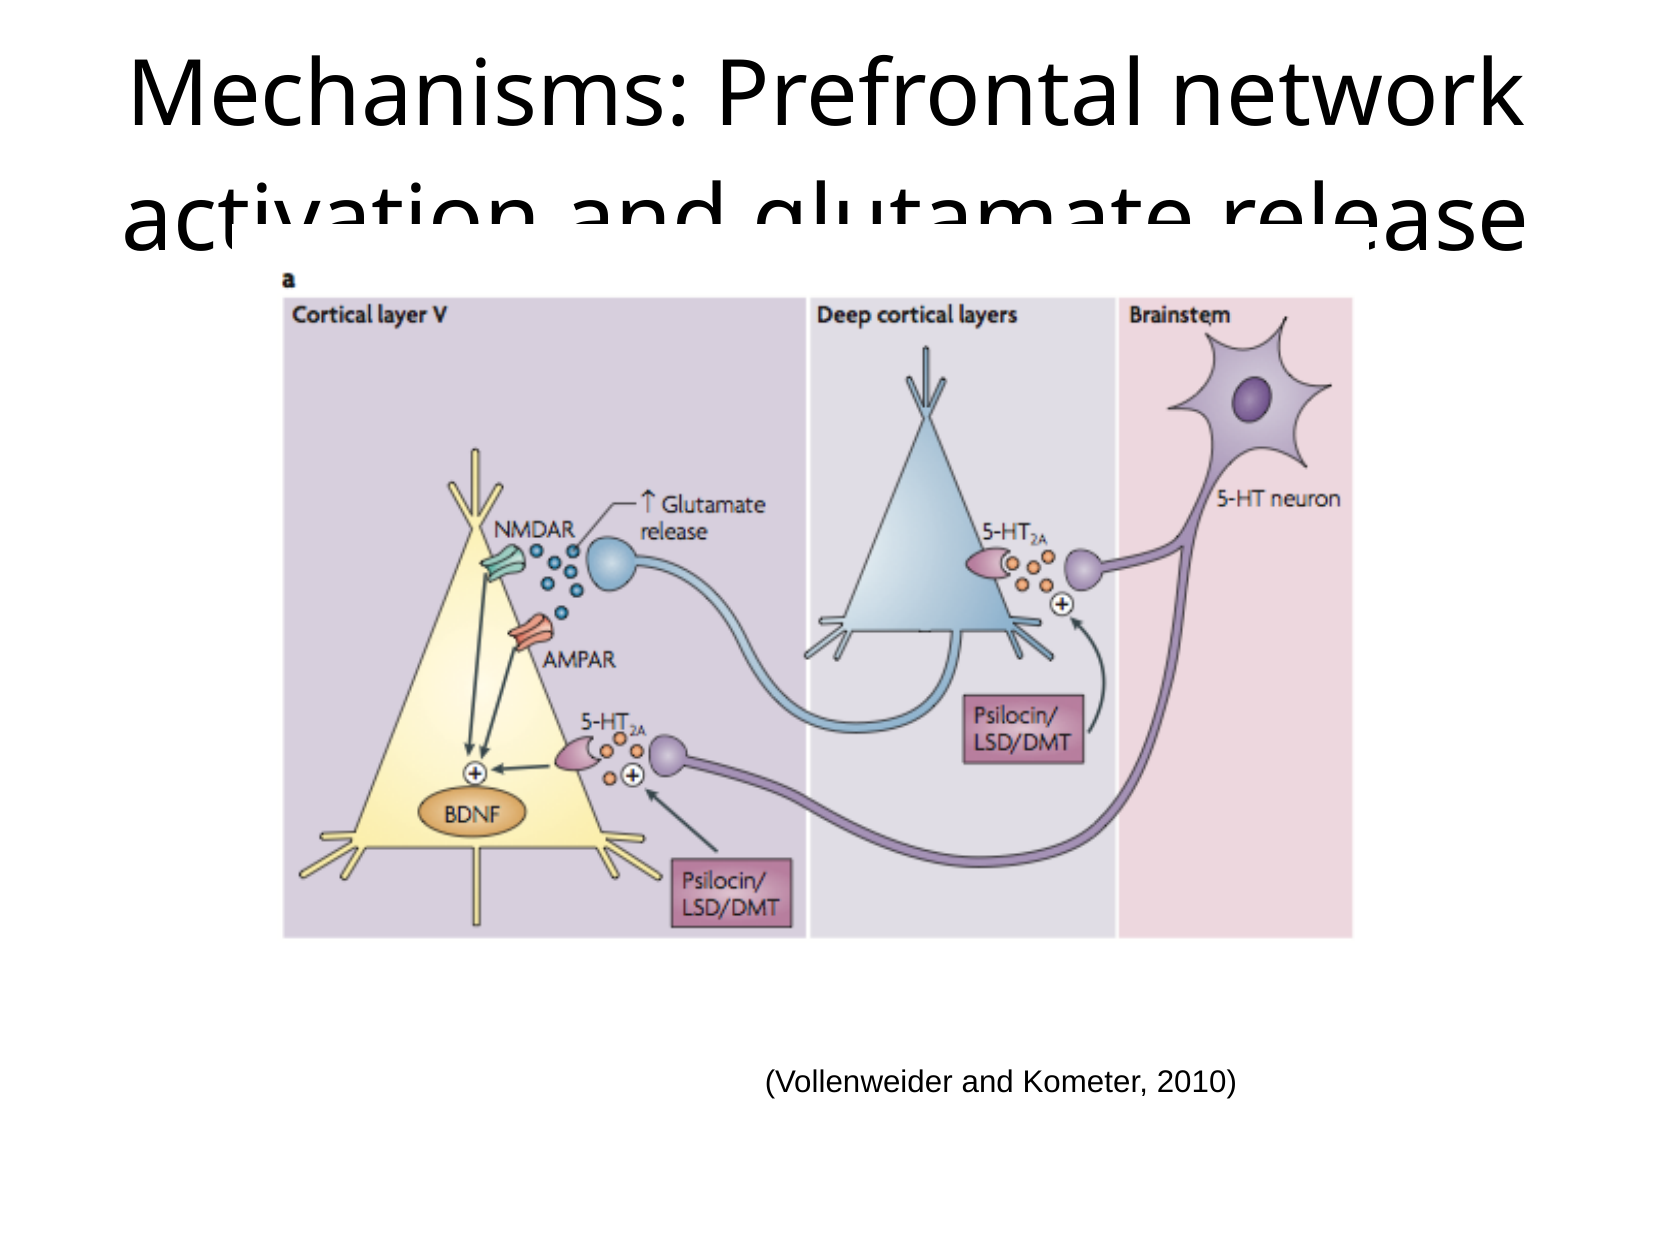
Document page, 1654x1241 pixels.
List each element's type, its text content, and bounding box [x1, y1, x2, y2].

title Mechanisms: Prefrontal network activation and glutamate release [82, 49, 1571, 257]
picture [232, 224, 1369, 945]
text_box (Vollenweider and Kometer, 2010) [750, 1056, 1306, 1103]
